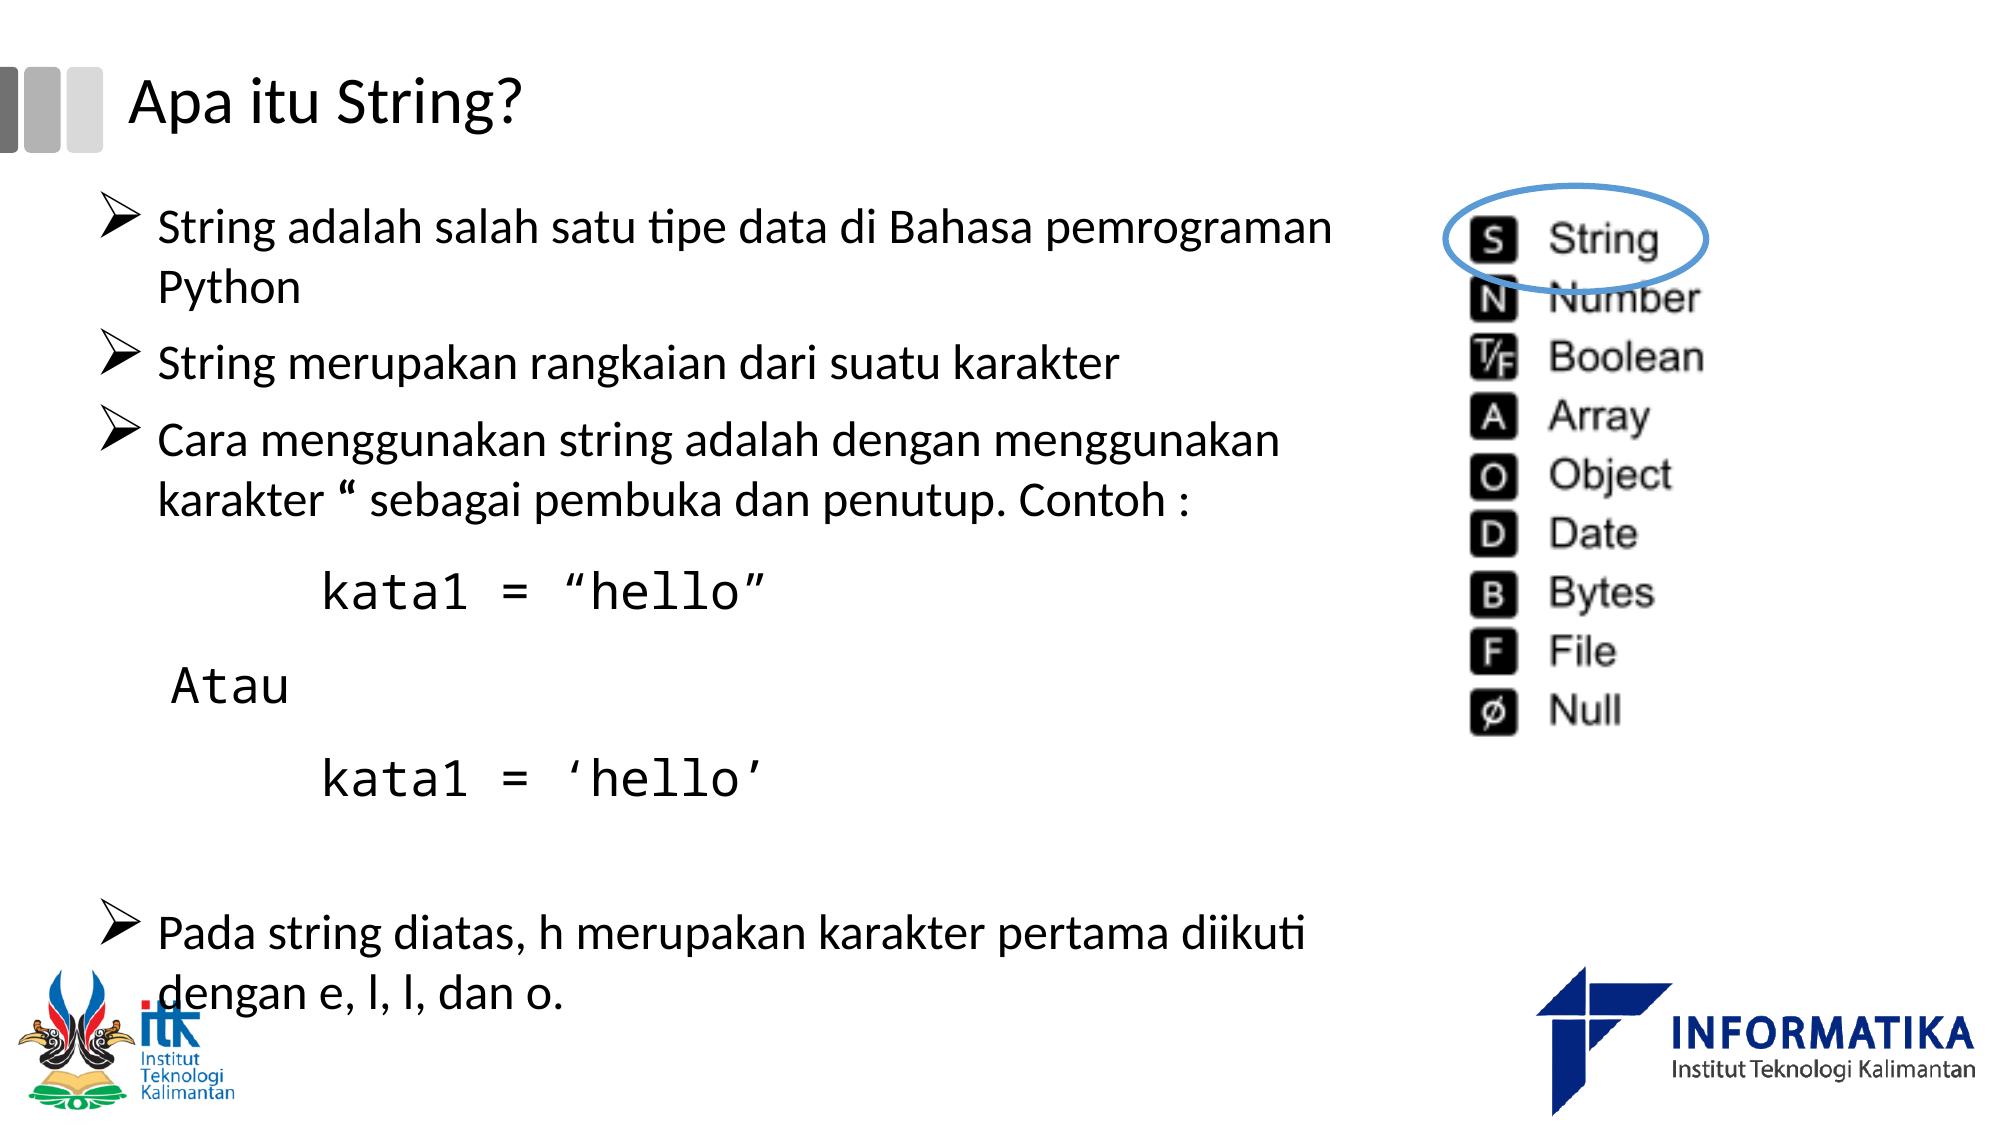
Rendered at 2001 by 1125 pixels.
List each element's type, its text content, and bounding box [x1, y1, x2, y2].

title Apa itu String? [108, 46, 1834, 264]
text_box String adalah salah satu tipe data di Bahasa pemrograman Python String merupakan rangkaian dari suatu karakter Cara menggunakan string adalah dengan menggunakan karakter “ sebagai pembuka dan penutup. Contoh : kata1 = “hello” Atau kata1 = ‘hello’ Pada string diatas, h merupakan karakter pertama diikuti dengan e, l, l, dan o. [80, 185, 1421, 1104]
picture [0, 935, 253, 1125]
picture [1439, 190, 1749, 761]
picture [1534, 965, 1976, 1118]
picture [1449, 190, 1702, 288]
